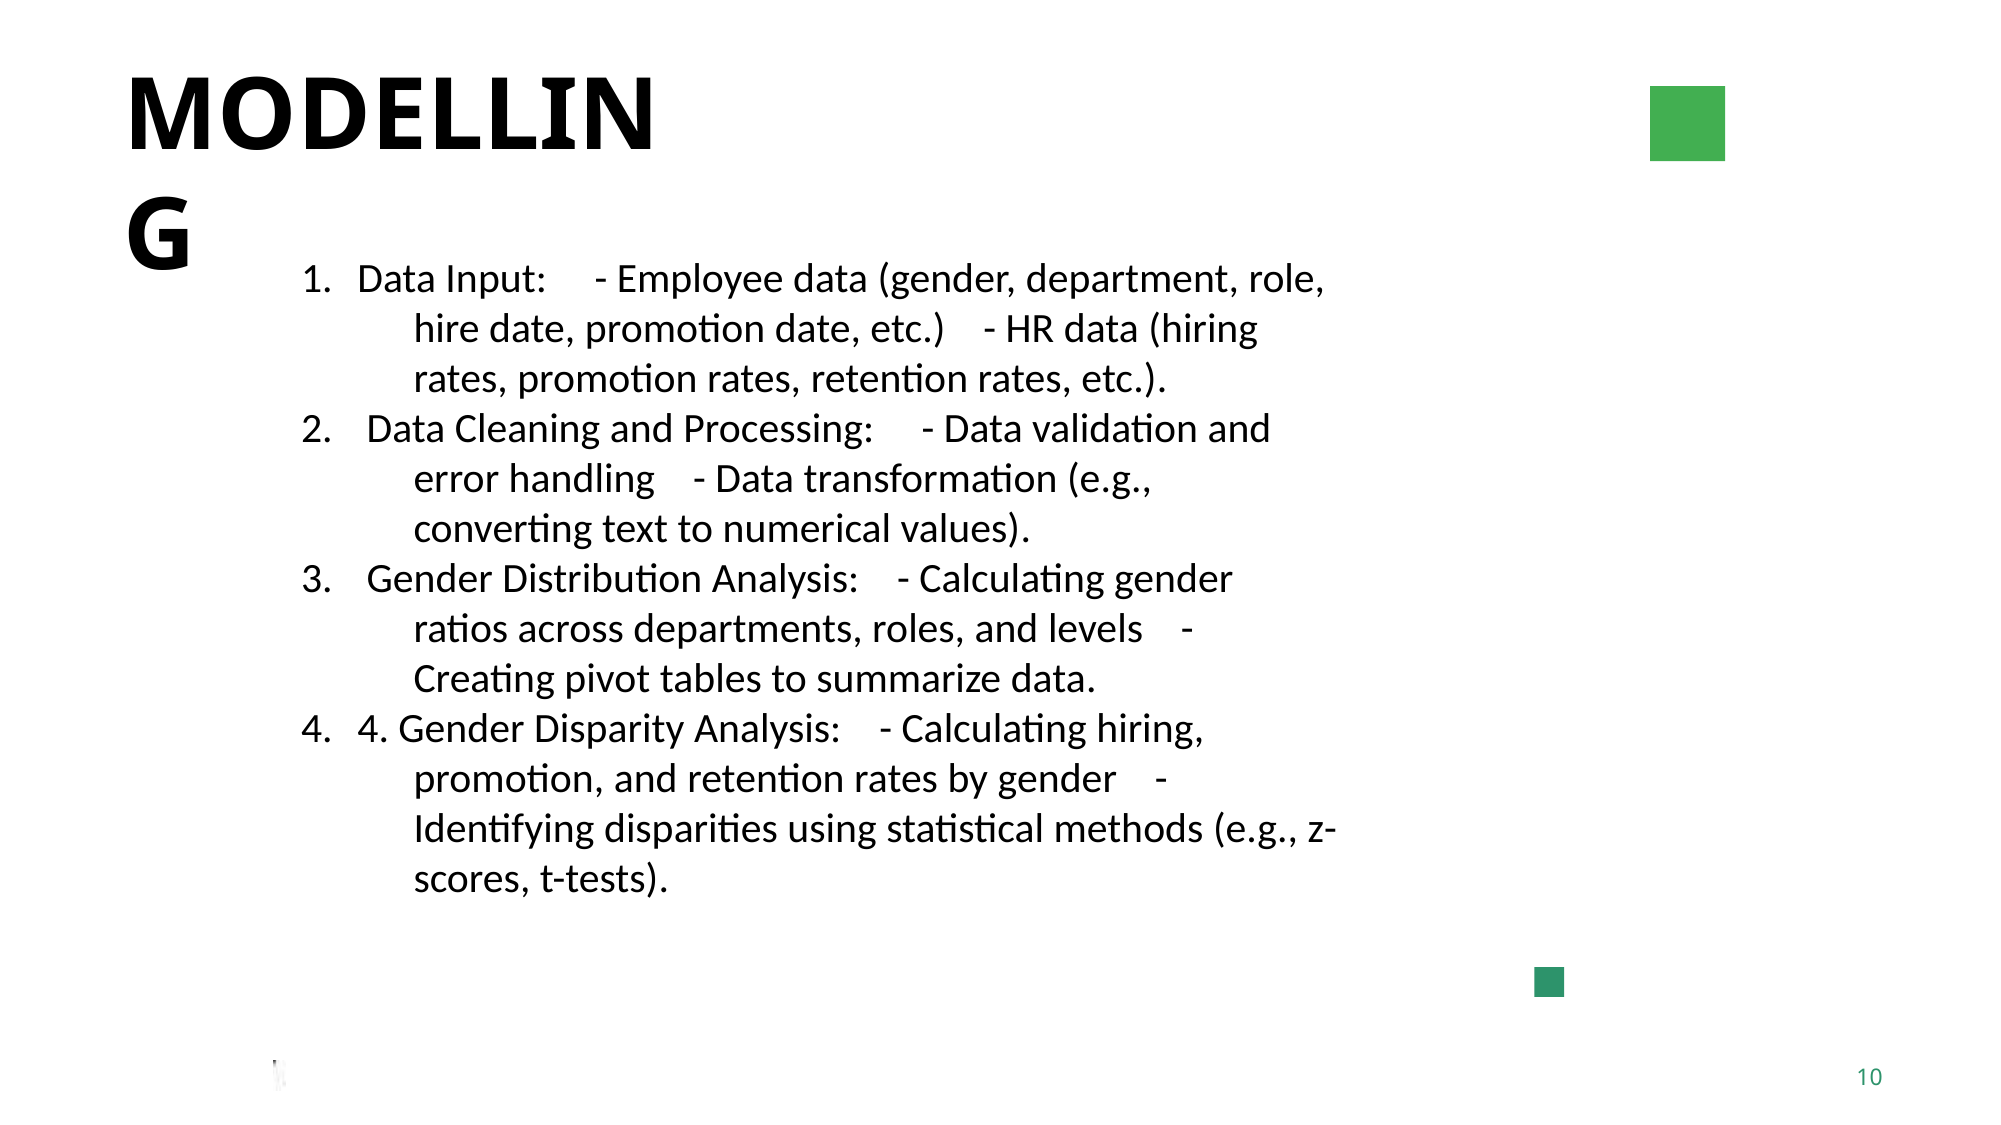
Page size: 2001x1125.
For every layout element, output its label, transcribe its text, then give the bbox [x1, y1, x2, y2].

text_box MODELLING [121, 47, 664, 173]
text_box [1534, 967, 1565, 997]
text_box 10 [1849, 1061, 1888, 1094]
text_box [1650, 86, 1726, 162]
text_box Data Input: - Employee data (gender, department, role, hire date, promotion date, etc.) - HR data (hiring rates, promotion rates, retention rates, etc.). Data Cleaning and Processing: - Data validation and error handling - Data transformation (e.g., converting text to numerical values). Gender Distribution Analysis: - Calculating gender ratios across departments, roles, and levels - Creating pivot tables to summarize data. 4. Gender Disparity Analysis: - Calculating hiring, promotion, and retention rates by gender - Identifying disparities using statistical methods (e.g., z-scores, t-tests). [285, 243, 1353, 915]
picture [273, 1060, 286, 1091]
